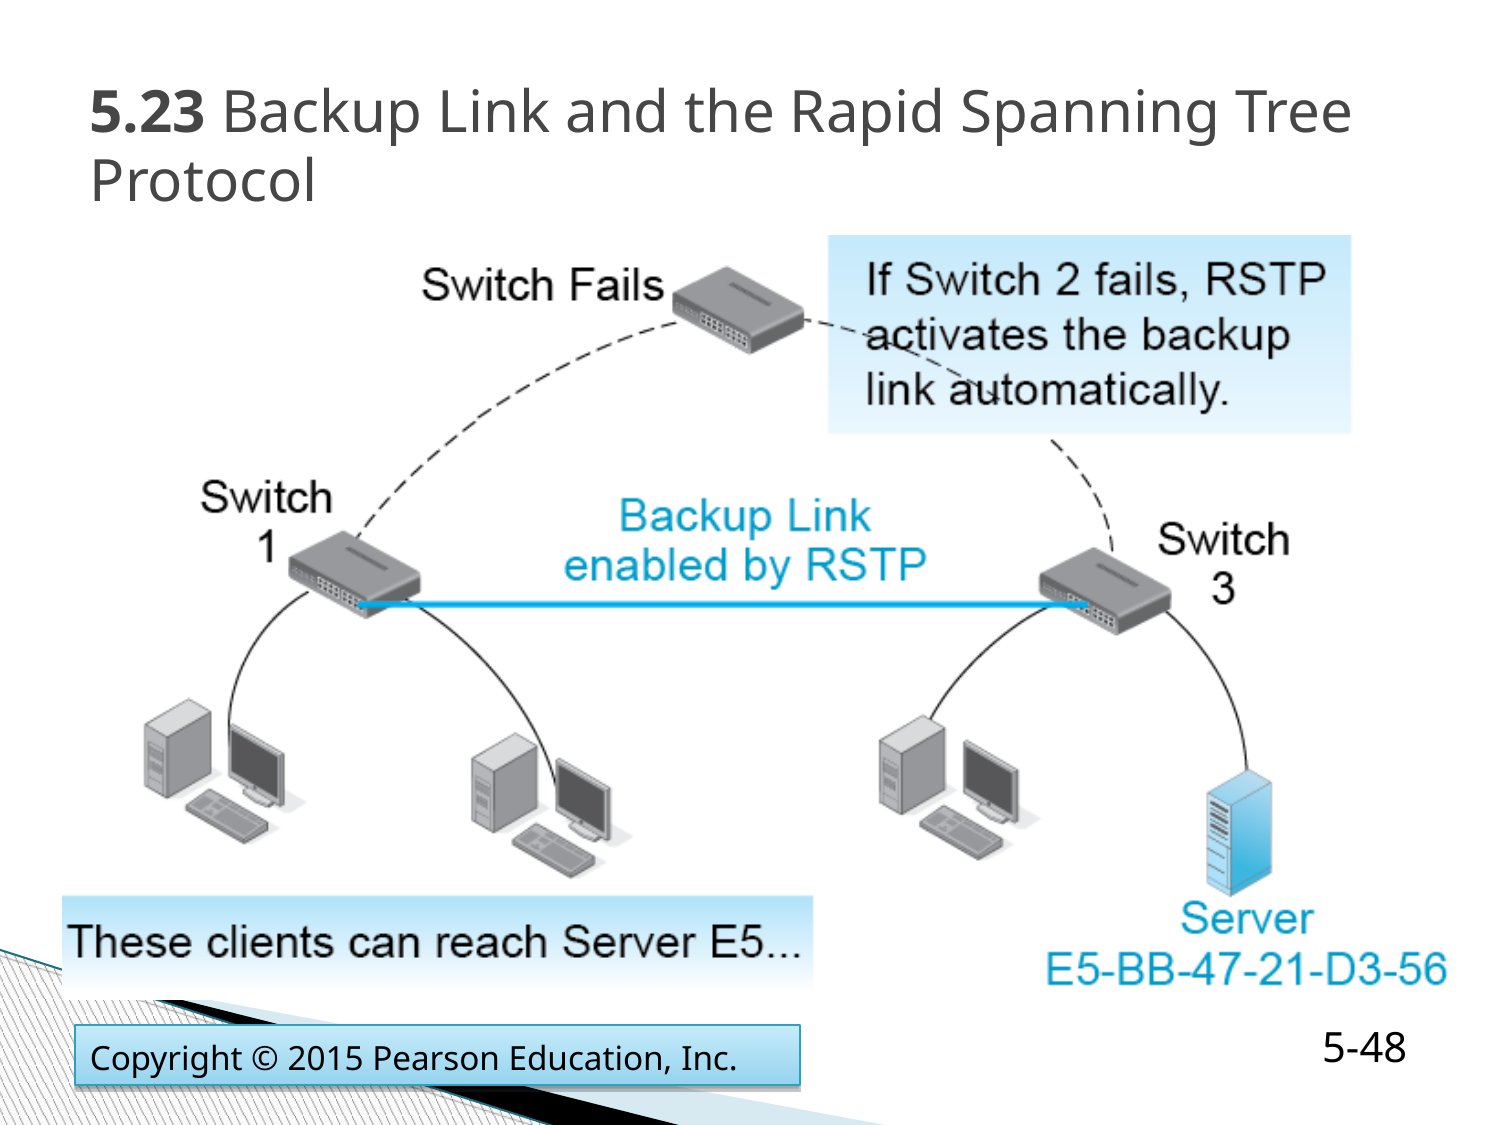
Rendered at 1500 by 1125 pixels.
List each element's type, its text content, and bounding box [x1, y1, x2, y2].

title 5.23 Backup Link and the Rapid Spanning Tree Protocol [75, 50, 1425, 235]
footer Copyright © 2015 Pearson Education, Inc. [75, 1025, 800, 1085]
picture [0, 235, 1450, 1125]
slide_number 5-<number> [1262, 1025, 1423, 1085]
